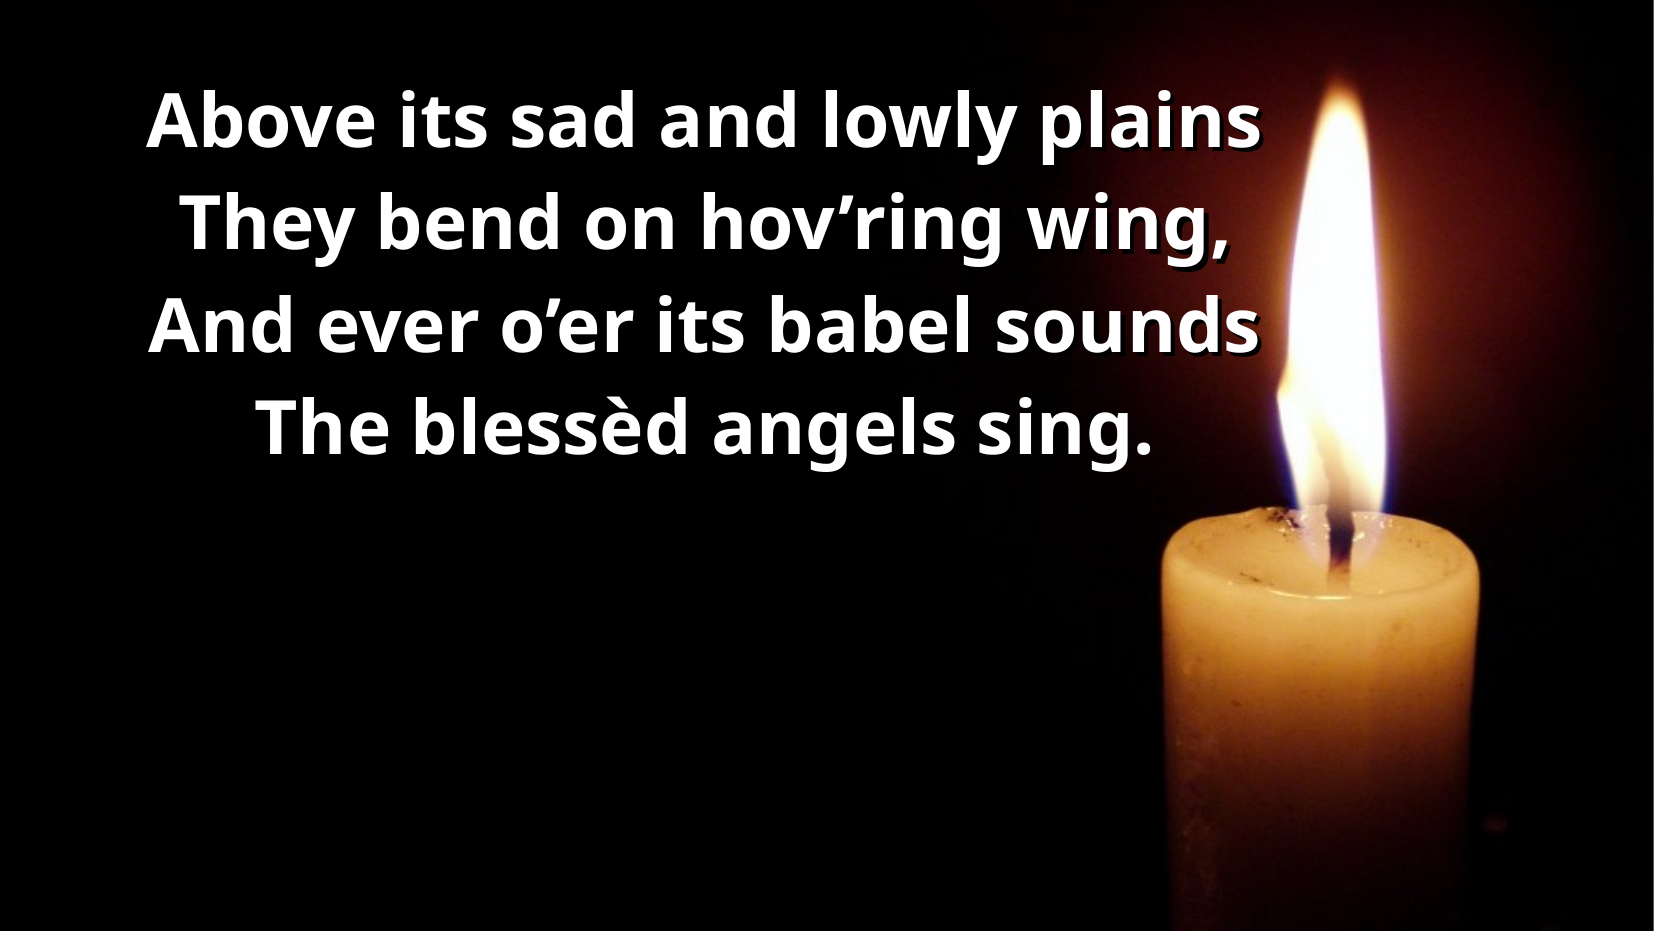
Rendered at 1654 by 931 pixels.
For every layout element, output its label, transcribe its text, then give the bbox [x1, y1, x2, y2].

text_box Above its sad and lowly plains They bend on hov’ring wing, And ever o’er its babel sounds The blessèd angels sing. [60, 60, 1351, 475]
picture [0, 0, 1654, 931]
